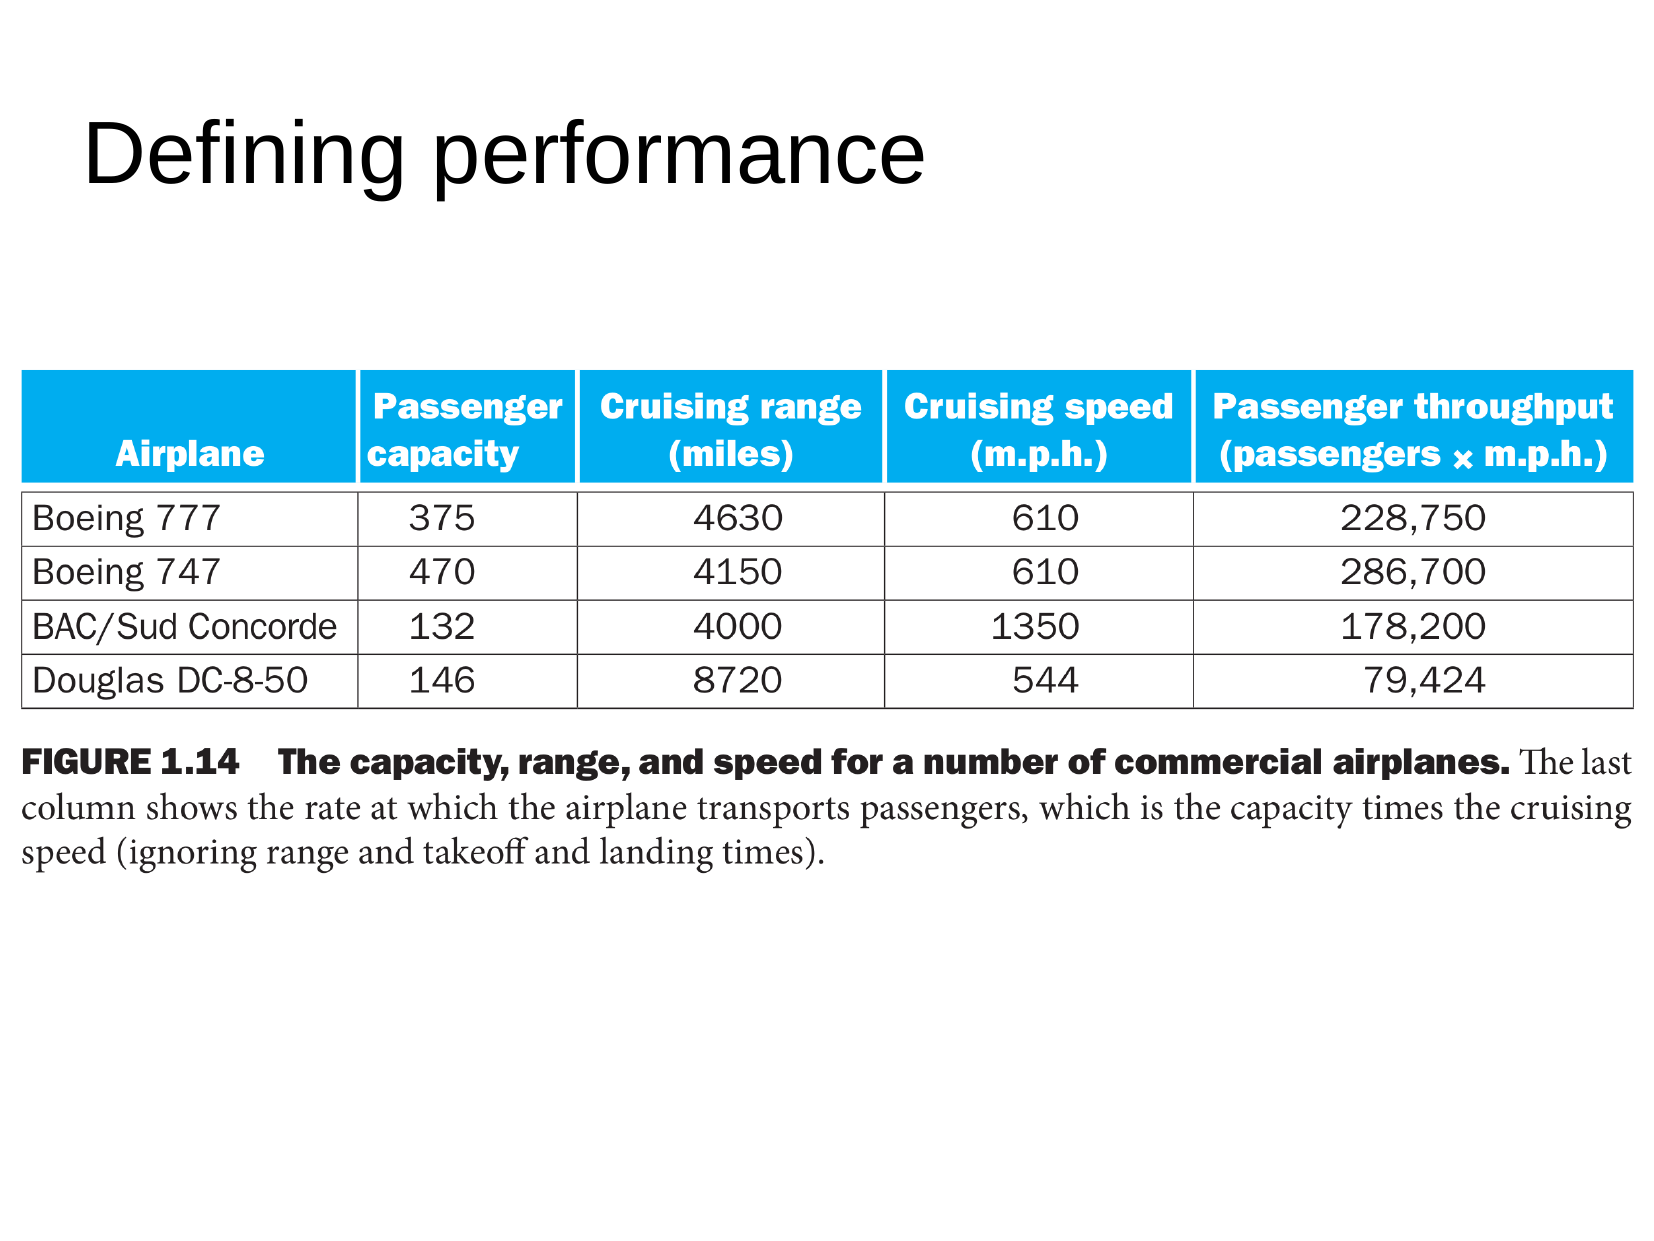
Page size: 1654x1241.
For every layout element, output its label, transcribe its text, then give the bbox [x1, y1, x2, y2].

title Defining performance [82, 49, 1571, 257]
picture [0, 353, 1654, 886]
